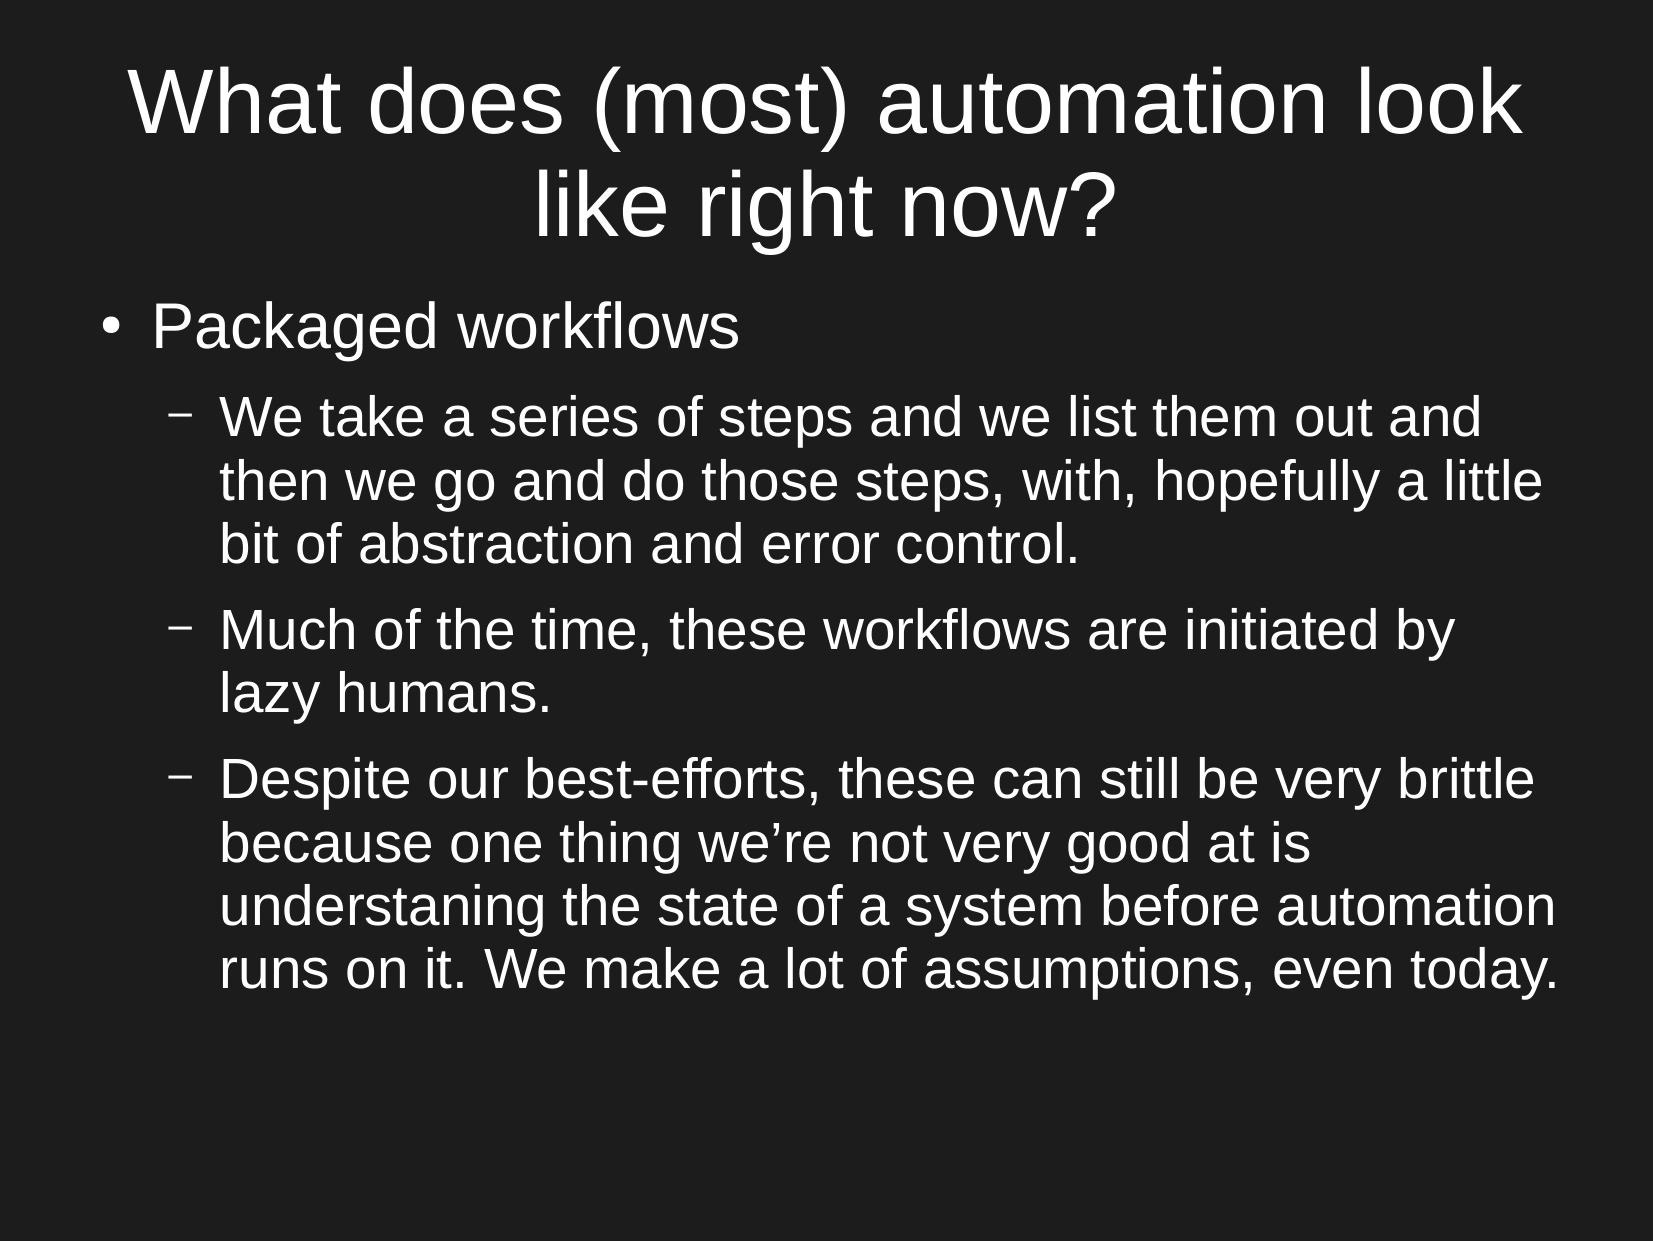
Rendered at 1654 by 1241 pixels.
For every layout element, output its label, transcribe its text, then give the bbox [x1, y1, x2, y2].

title What does (most) automation look like right now? [82, 49, 1571, 257]
list Packaged workflows We take a series of steps and we list them out and then we go and do those steps, with, hopefully a little bit of abstraction and error control. Much of the time, these workflows are initiated by lazy humans. Despite our best-efforts, these can still be very brittle because one thing we’re not very good at is understaning the state of a system before automation runs on it. We make a lot of assumptions, even today. [82, 290, 1571, 1010]
